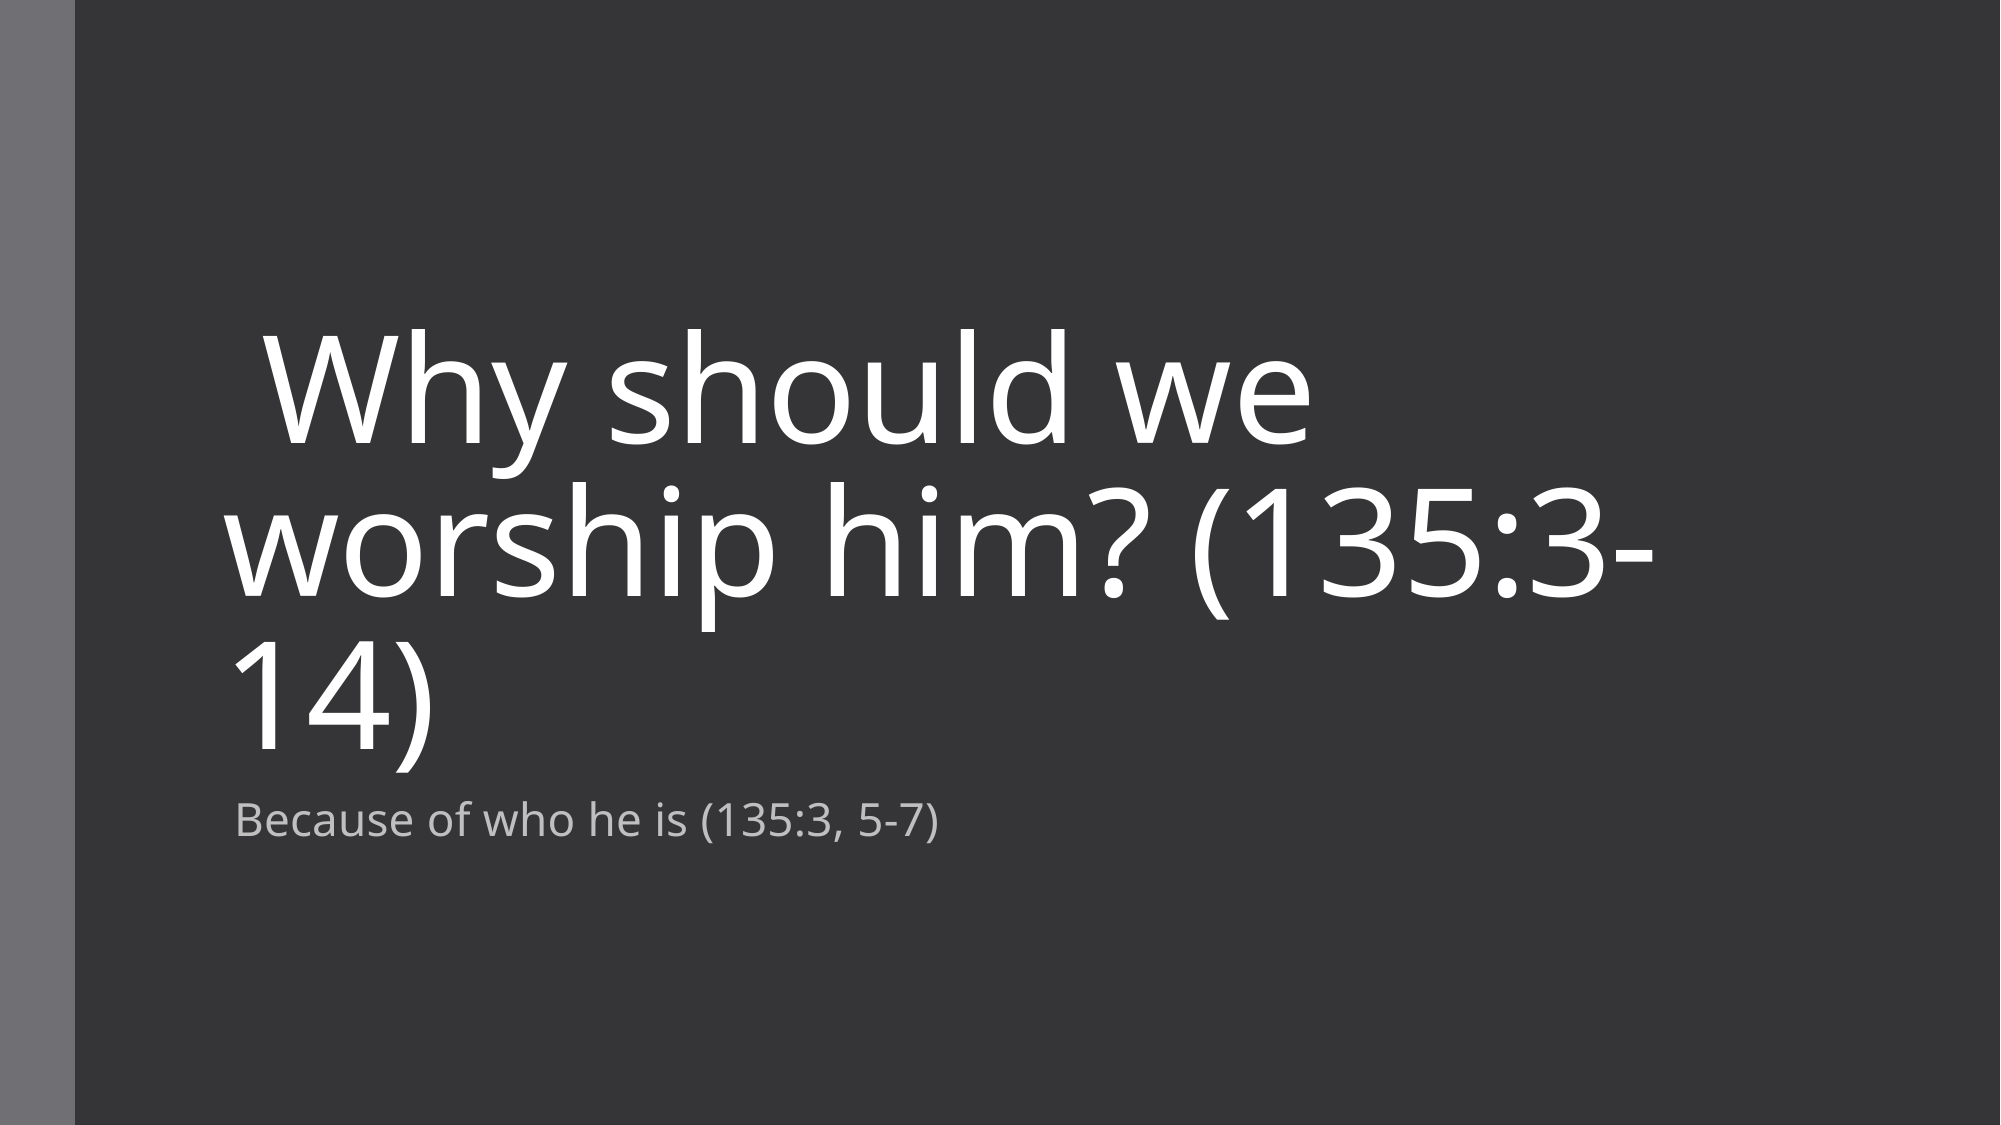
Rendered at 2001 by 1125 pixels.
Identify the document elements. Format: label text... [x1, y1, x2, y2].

subtitle Because of who he is (135:3, 5-7) [206, 787, 1752, 1066]
title Why should we worship him? (135:3-14) [206, 124, 1752, 787]
